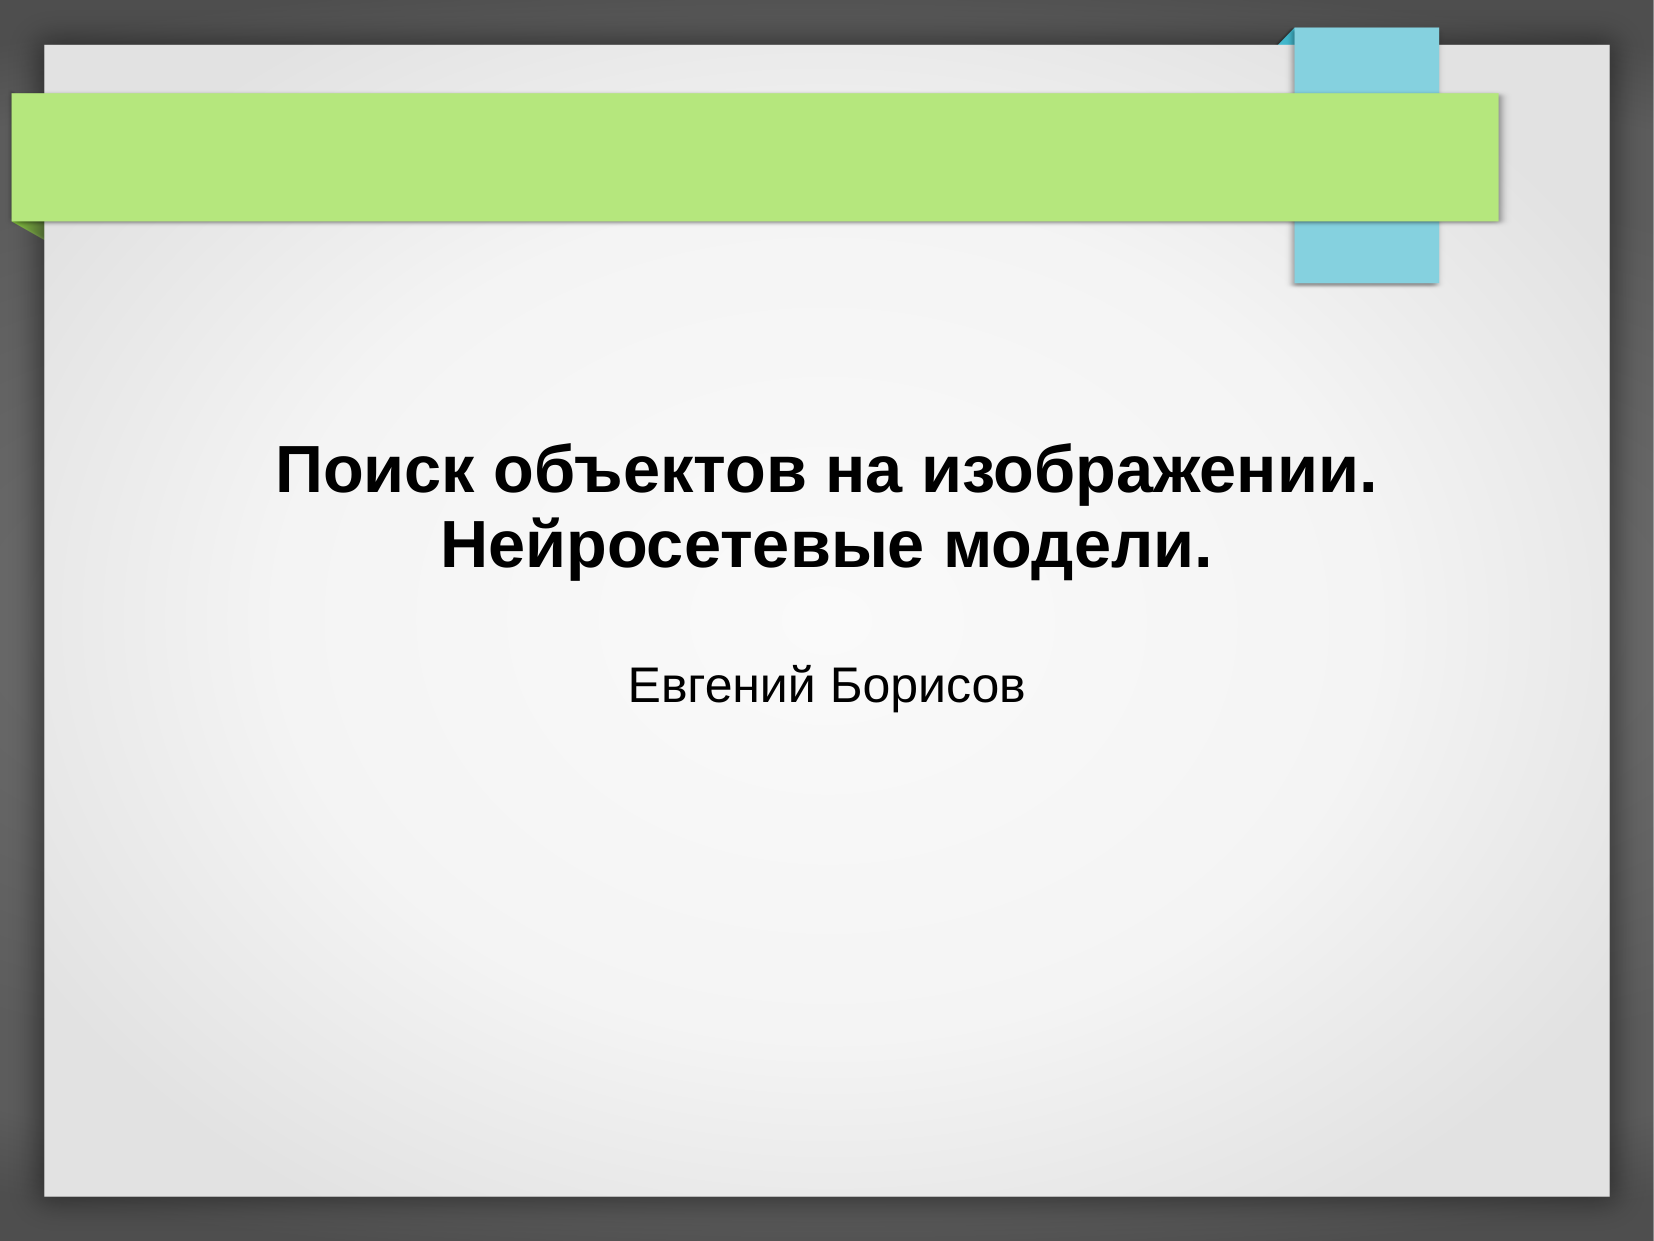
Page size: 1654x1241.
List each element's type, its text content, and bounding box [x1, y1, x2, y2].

subtitle Поиск объектов на изображении. Нейросетевые модели. Евгений Борисов [82, 366, 1571, 868]
picture [0, 0, 1654, 1241]
